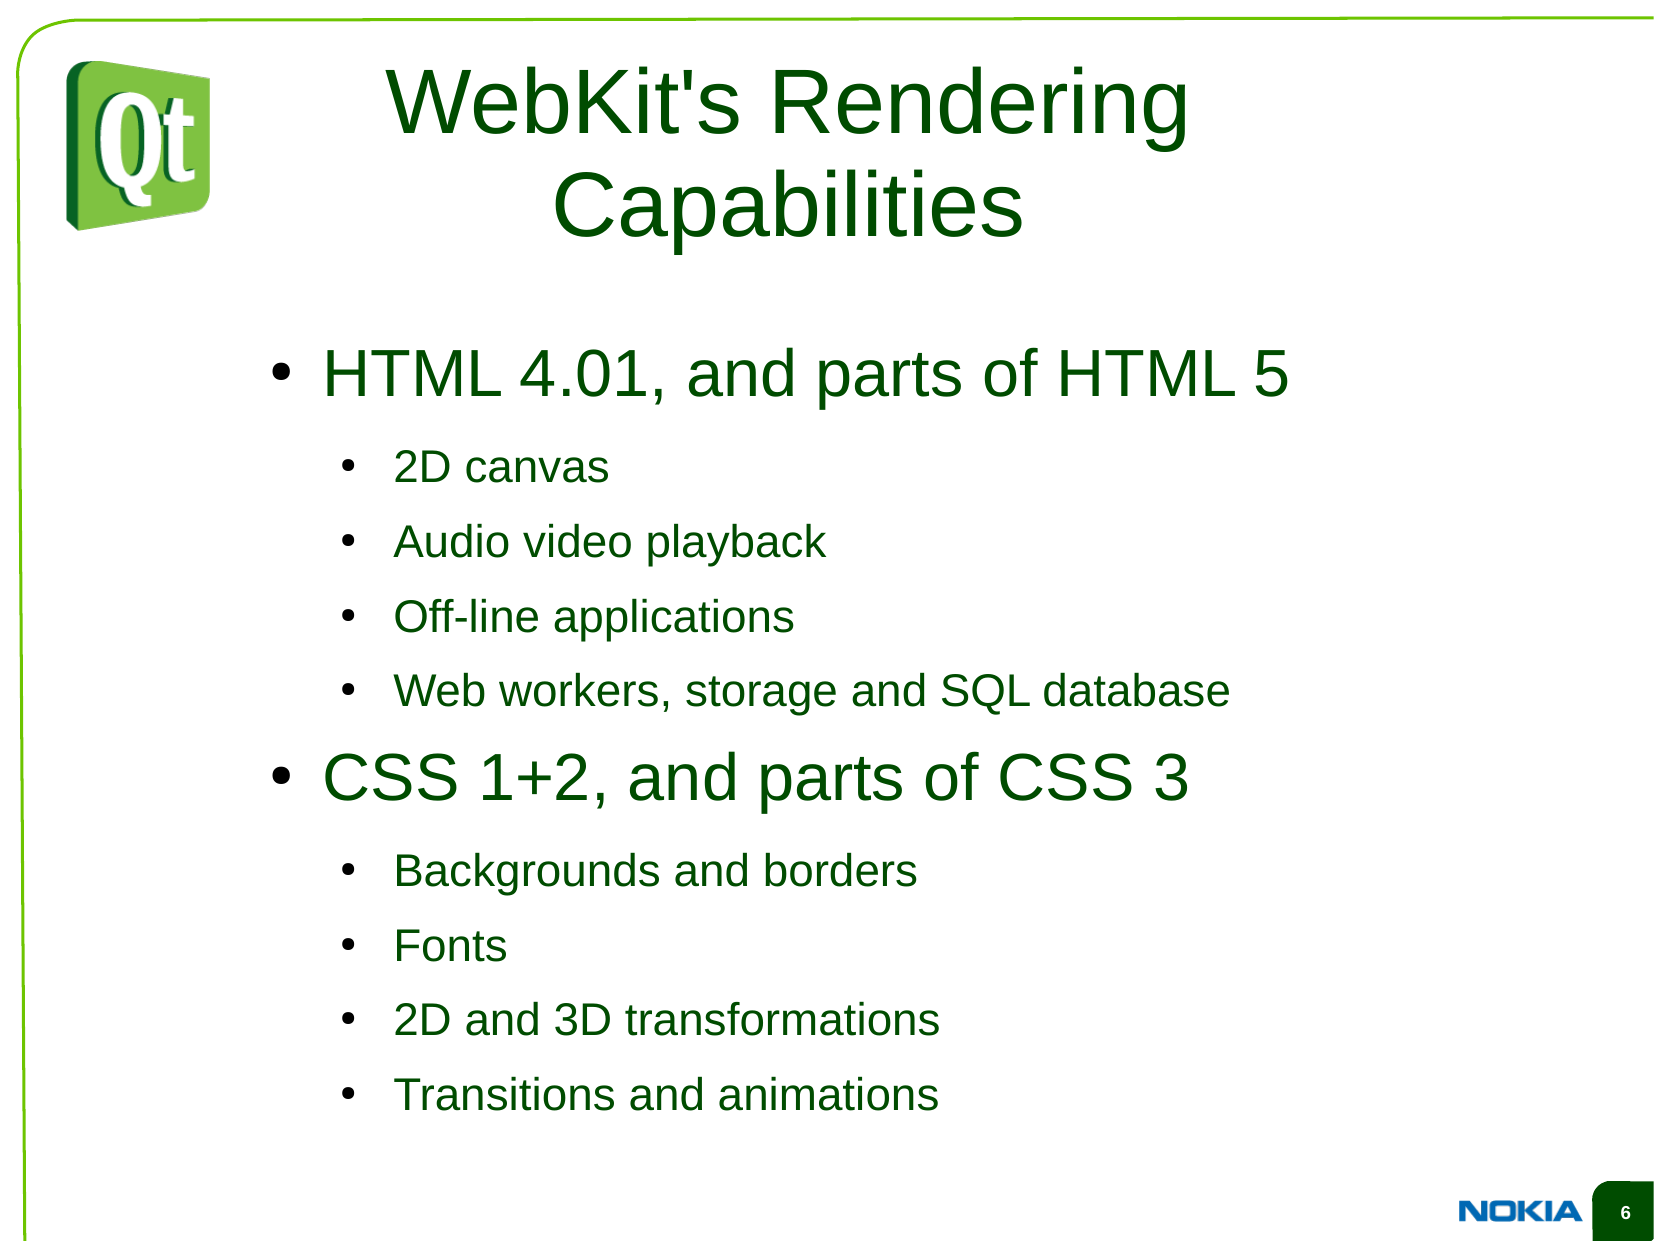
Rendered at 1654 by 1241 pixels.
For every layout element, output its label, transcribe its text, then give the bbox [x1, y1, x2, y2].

list HTML 4.01, and parts of HTML 5 2D canvas Audio video playback Off-line applications Web workers, storage and SQL database CSS 1+2, and parts of CSS 3 Backgrounds and borders Fonts 2D and 3D transformations Transitions and animations [251, 336, 1571, 1141]
picture [1459, 1200, 1583, 1222]
title WebKit's Rendering Capabilities [251, 50, 1327, 256]
picture [66, 61, 210, 231]
